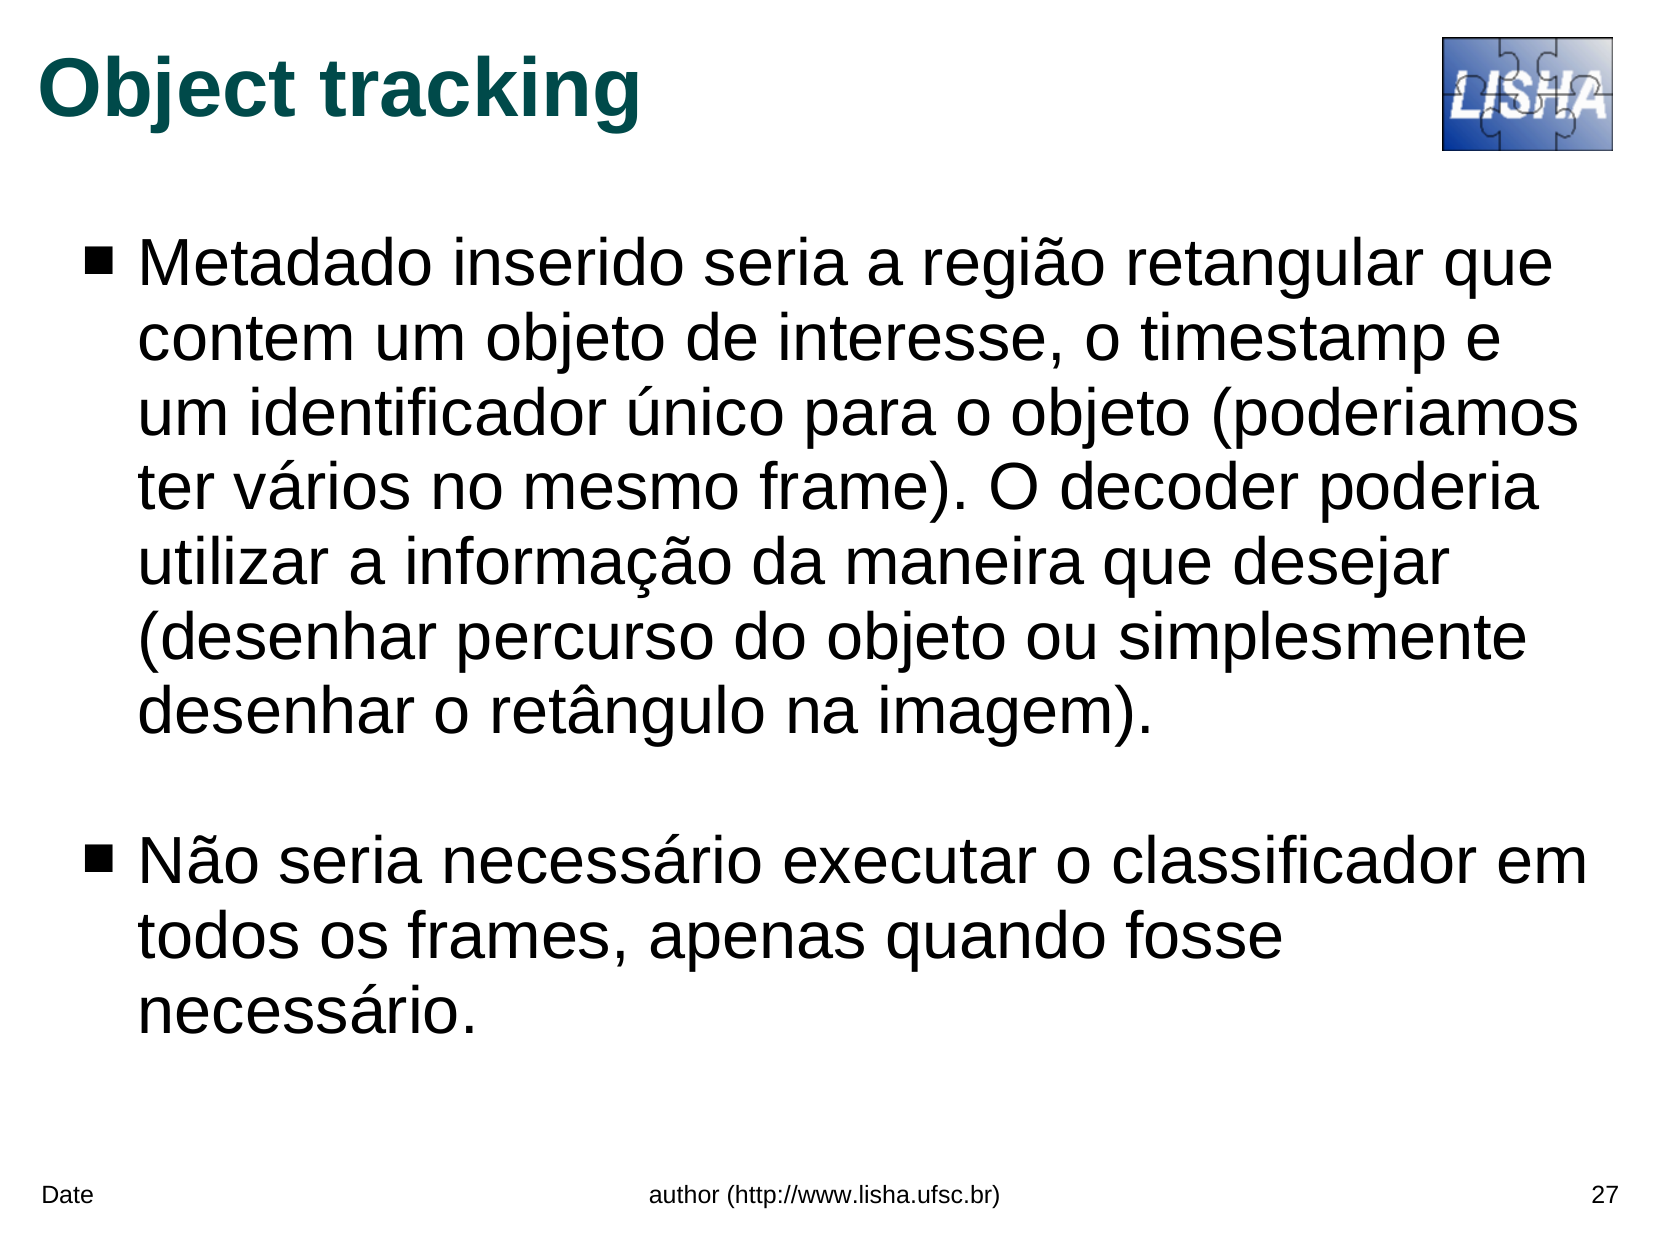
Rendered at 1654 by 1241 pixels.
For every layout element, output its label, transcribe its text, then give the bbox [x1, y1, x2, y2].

picture [1442, 37, 1613, 151]
list Metadado inserido seria a região retangular que contem um objeto de interesse, o timestamp e um identificador único para o objeto (poderiamos ter vários no mesmo frame). O decoder poderia utilizar a informação da maneira que desejar (desenhar percurso do objeto ou simplesmente desenhar o retângulo na imagem). Não seria necessário executar o classificador em todos os frames, apenas quando fosse necessário. [37, 225, 1613, 1222]
title Object tracking [37, 37, 1426, 151]
